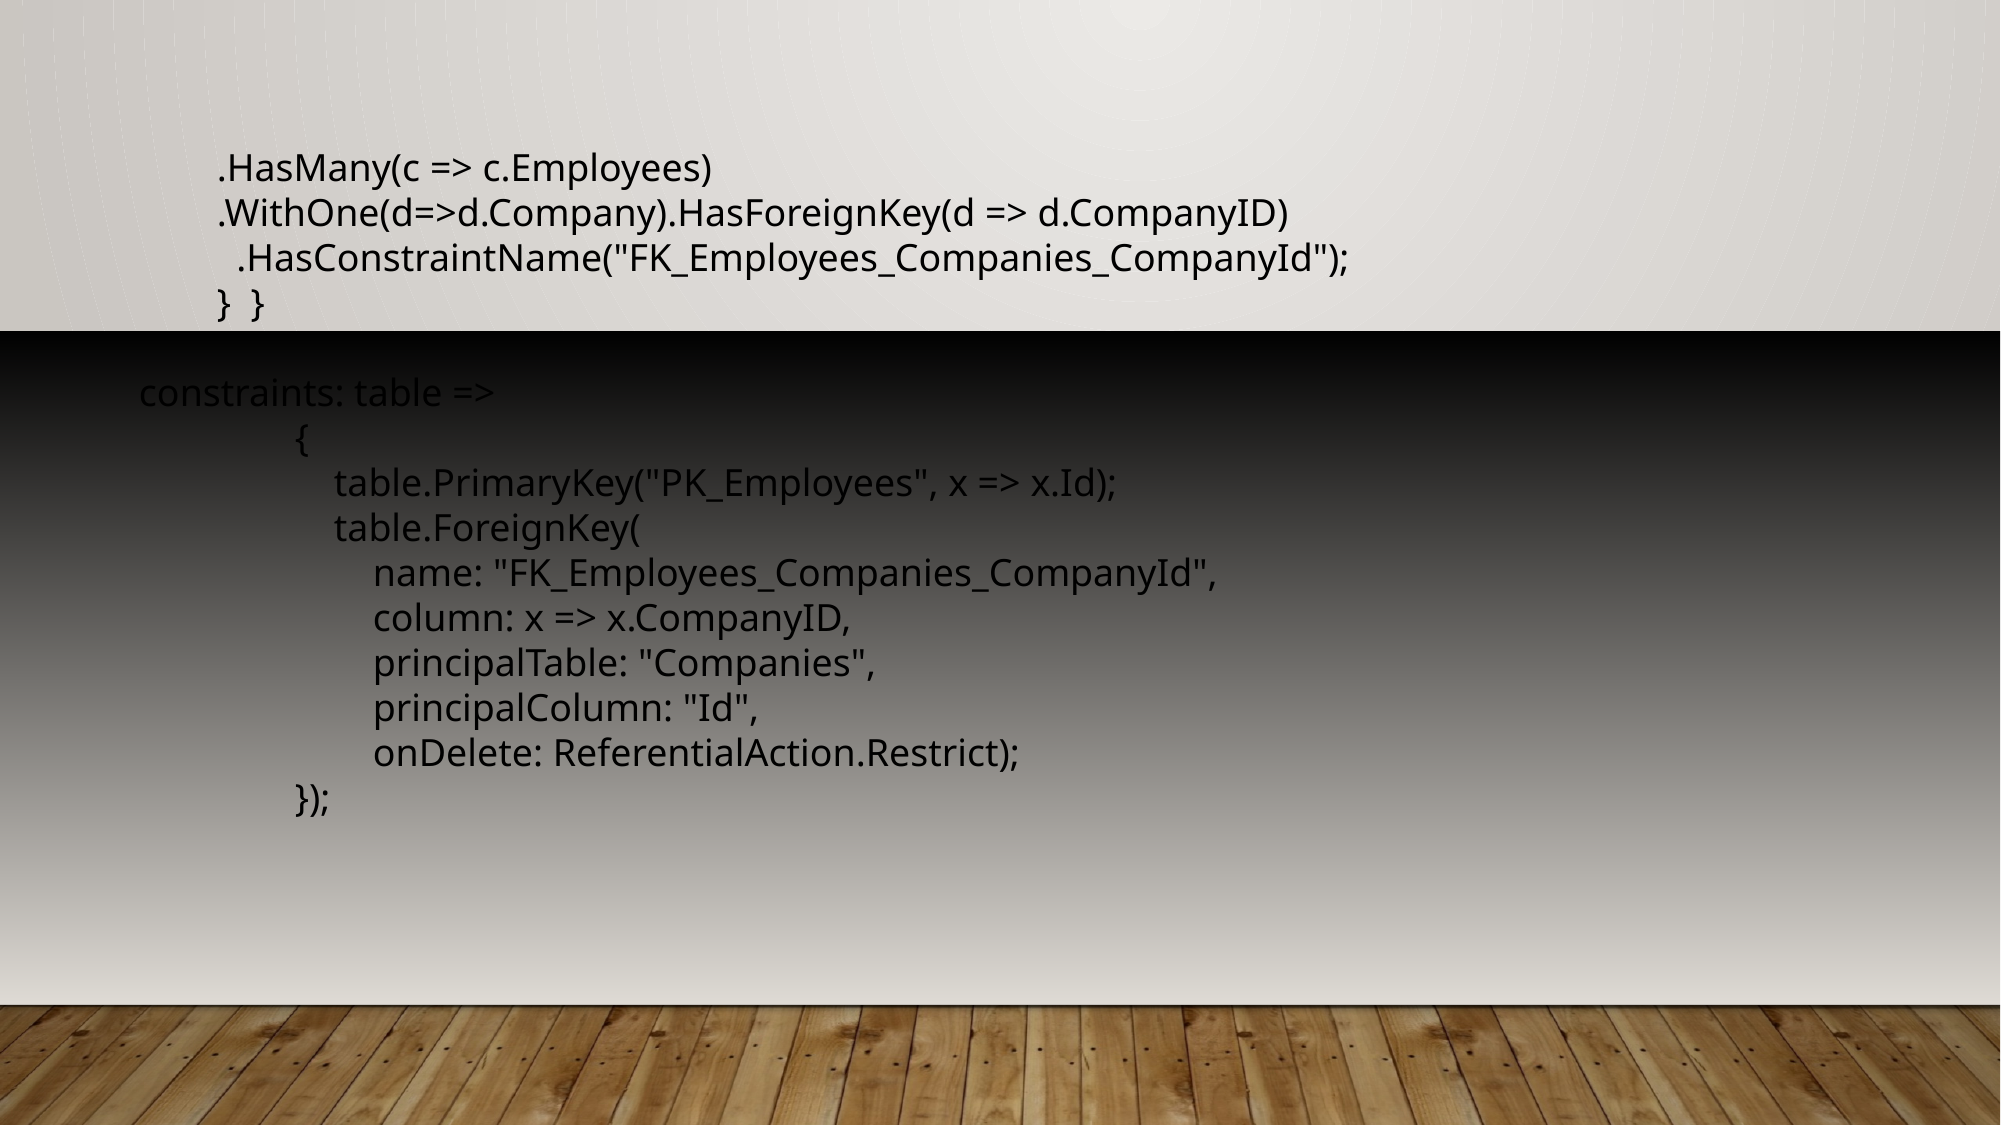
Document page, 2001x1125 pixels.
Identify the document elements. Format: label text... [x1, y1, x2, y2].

text_box .HasMany(c => c.Employees) .WithOne(d=>d.Company).HasForeignKey(d => d.CompanyID) .HasConstraintName("FK_Employees_Companies_CompanyId"); } } constraints: table => { table.PrimaryKey("PK_Employees", x => x.Id); table.ForeignKey( name: "FK_Employees_Companies_CompanyId", column: x => x.CompanyID, principalTable: "Companies", principalColumn: "Id", onDelete: ReferentialAction.Restrict); }); [124, 91, 1920, 826]
